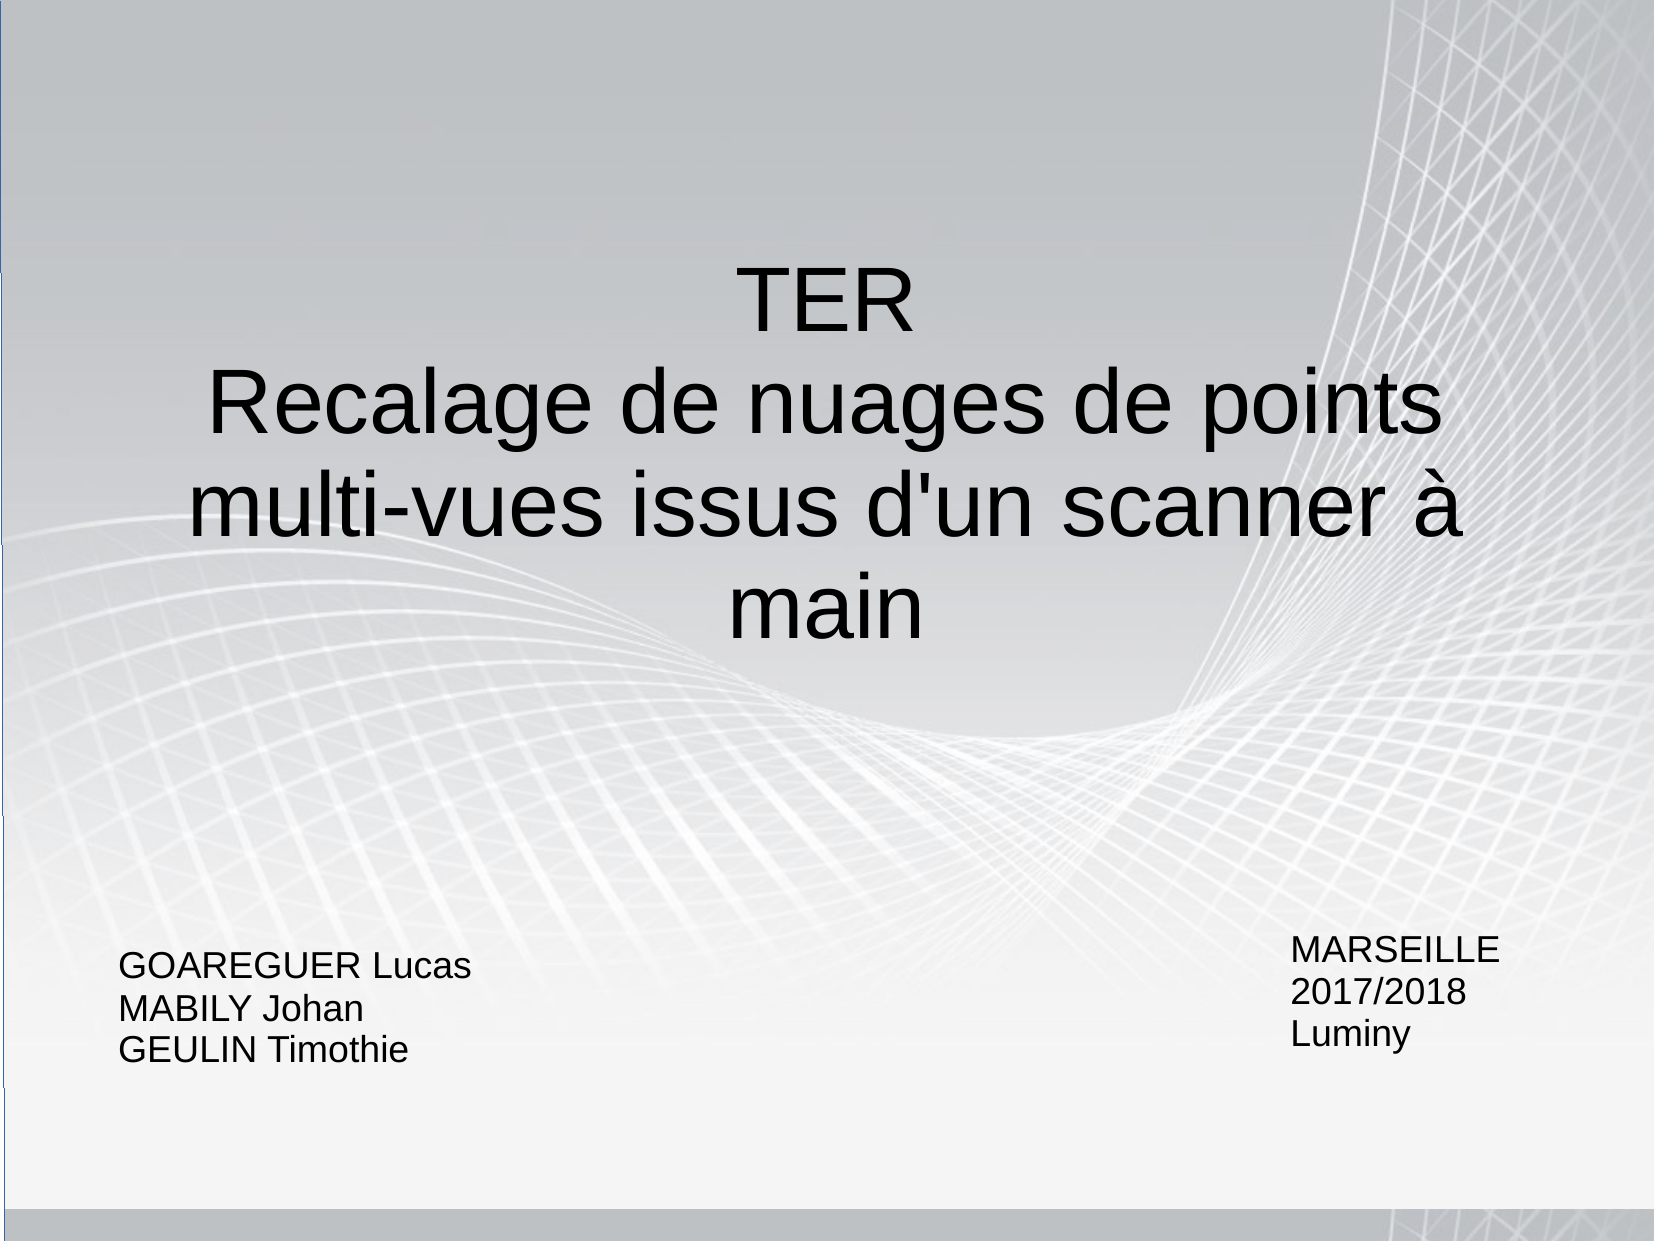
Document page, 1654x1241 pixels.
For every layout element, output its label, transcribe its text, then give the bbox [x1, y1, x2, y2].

title TER Recalage de nuages de points multi-vues issus d'un scanner à main [82, 248, 1571, 659]
text_box [0, 0, 1654, 1241]
text_box MARSEILLE 2017/2018 Luminy [1275, 921, 1619, 1105]
subtitle GOAREGUER Lucas MABILY Johan GEULIN Timothie [118, 944, 520, 1072]
